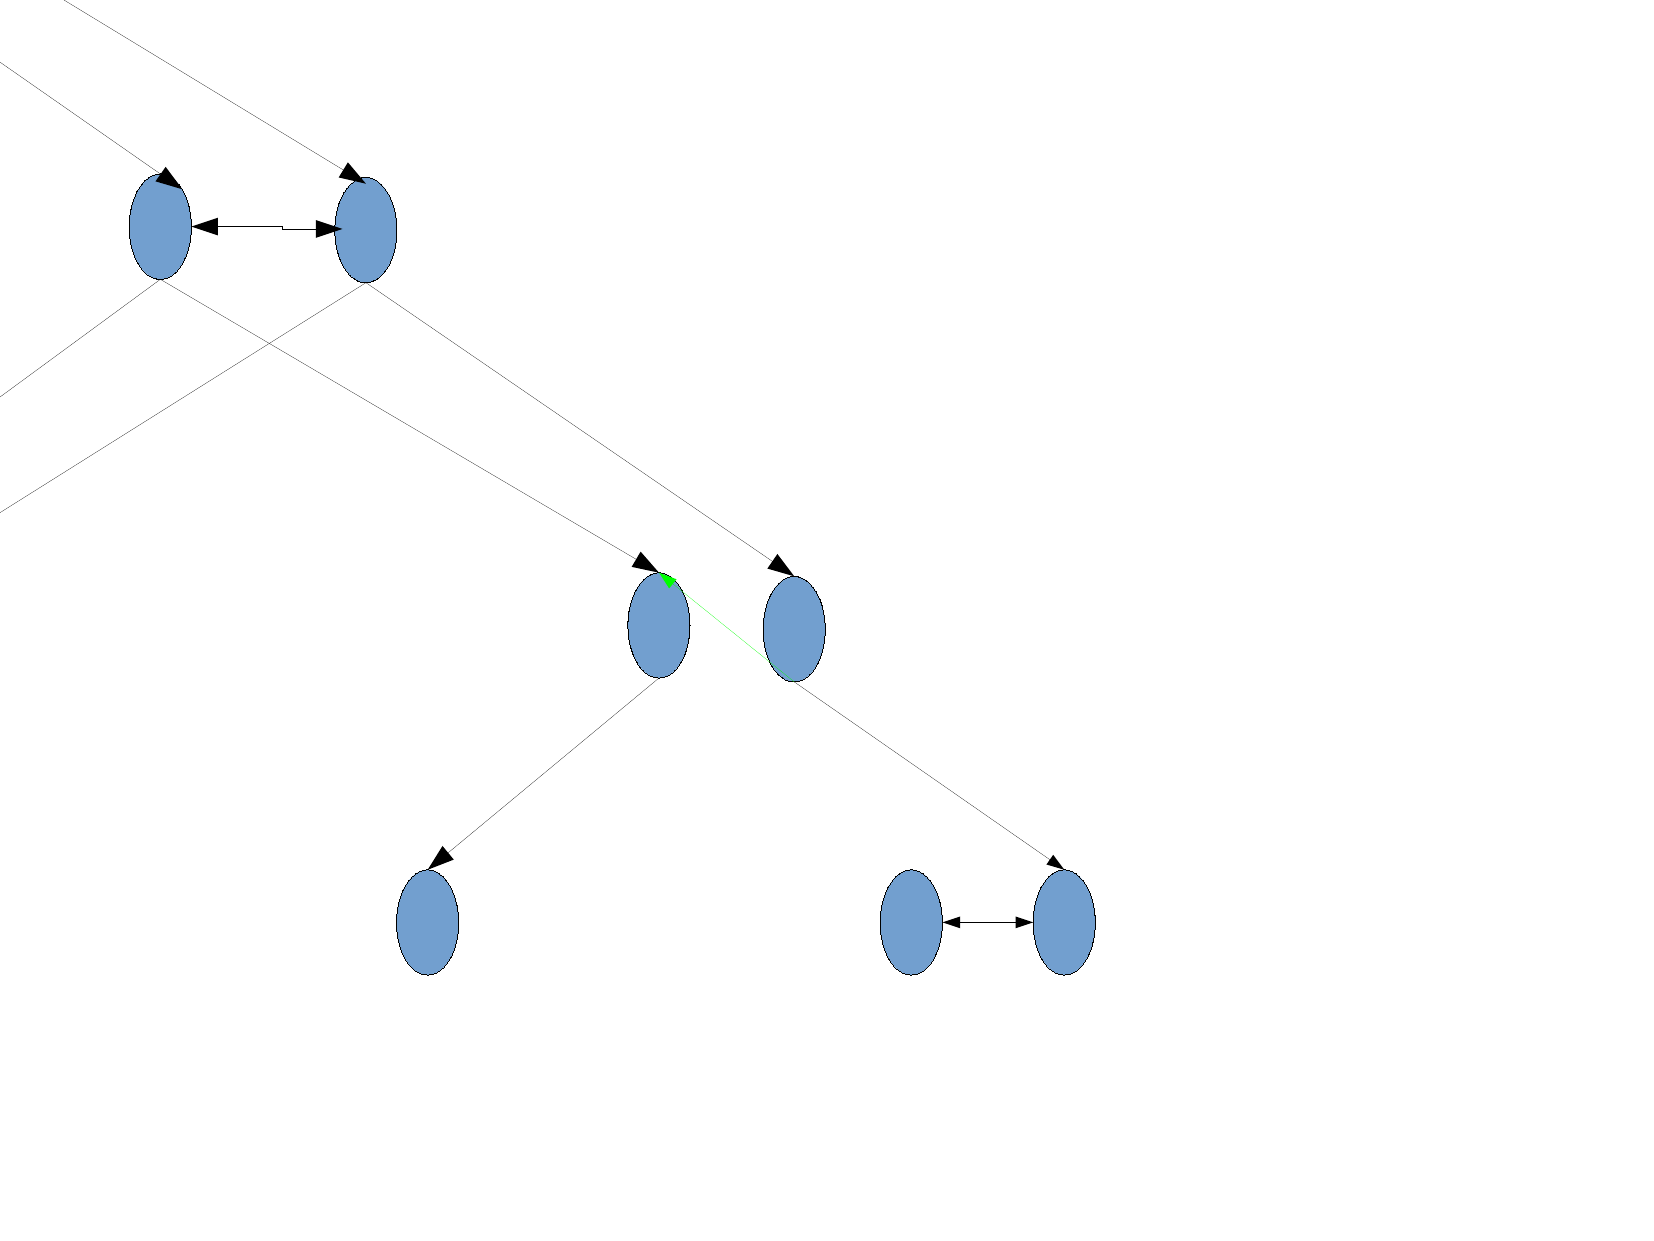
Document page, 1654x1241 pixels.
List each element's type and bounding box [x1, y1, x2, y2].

text_box [334, 177, 397, 283]
text_box [674, 581, 683, 591]
text_box [770, 664, 792, 682]
text_box [129, 174, 192, 280]
text_box [627, 573, 691, 678]
text_box [396, 869, 459, 976]
text_box [880, 869, 943, 976]
text_box [763, 576, 826, 682]
text_box [1033, 869, 1096, 976]
